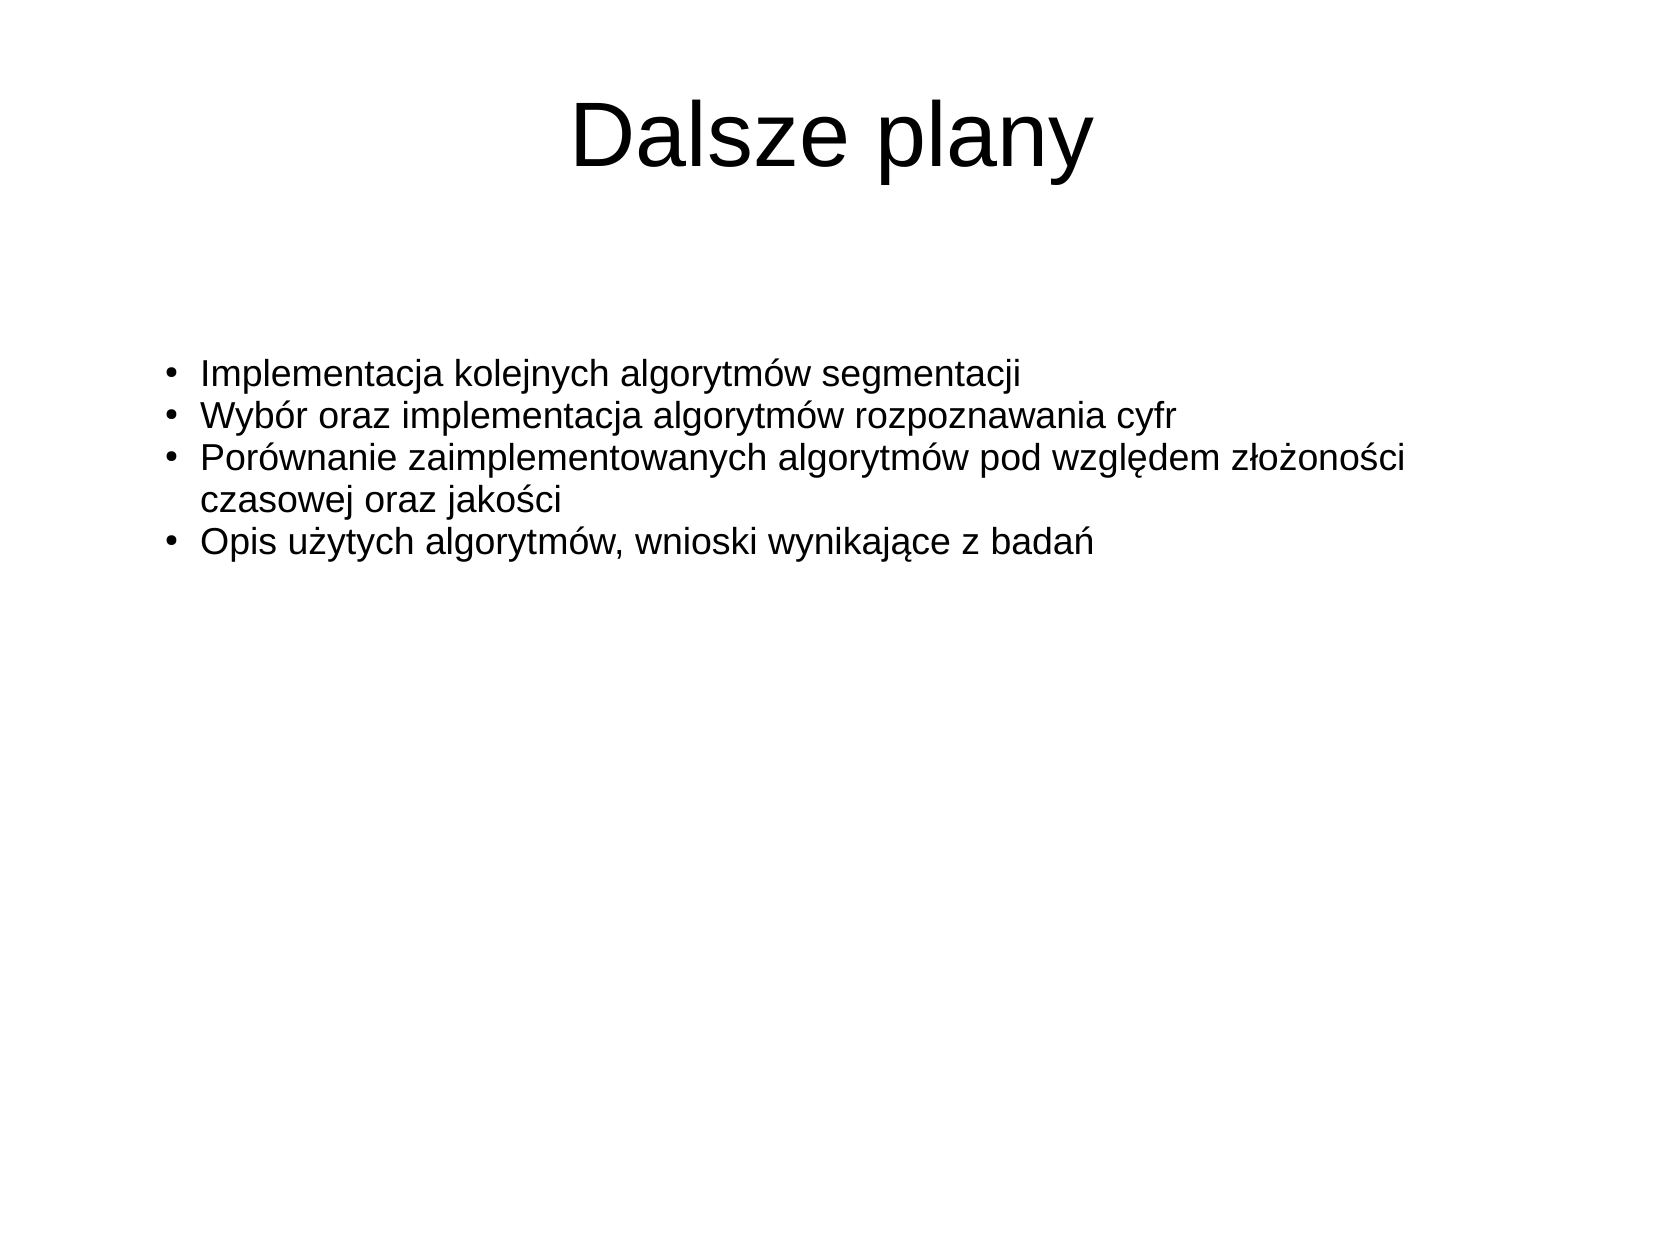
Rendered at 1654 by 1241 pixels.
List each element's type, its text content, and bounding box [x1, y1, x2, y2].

text_box Implementacja kolejnych algorytmów segmentacji Wybór oraz implementacja algorytmów rozpoznawania cyfr Porównanie zaimplementowanych algorytmów pod względem złożoności czasowej oraz jakości Opis użytych algorytmów, wnioski wynikające z badań [150, 345, 1546, 630]
title Dalsze plany [82, 49, 1583, 211]
